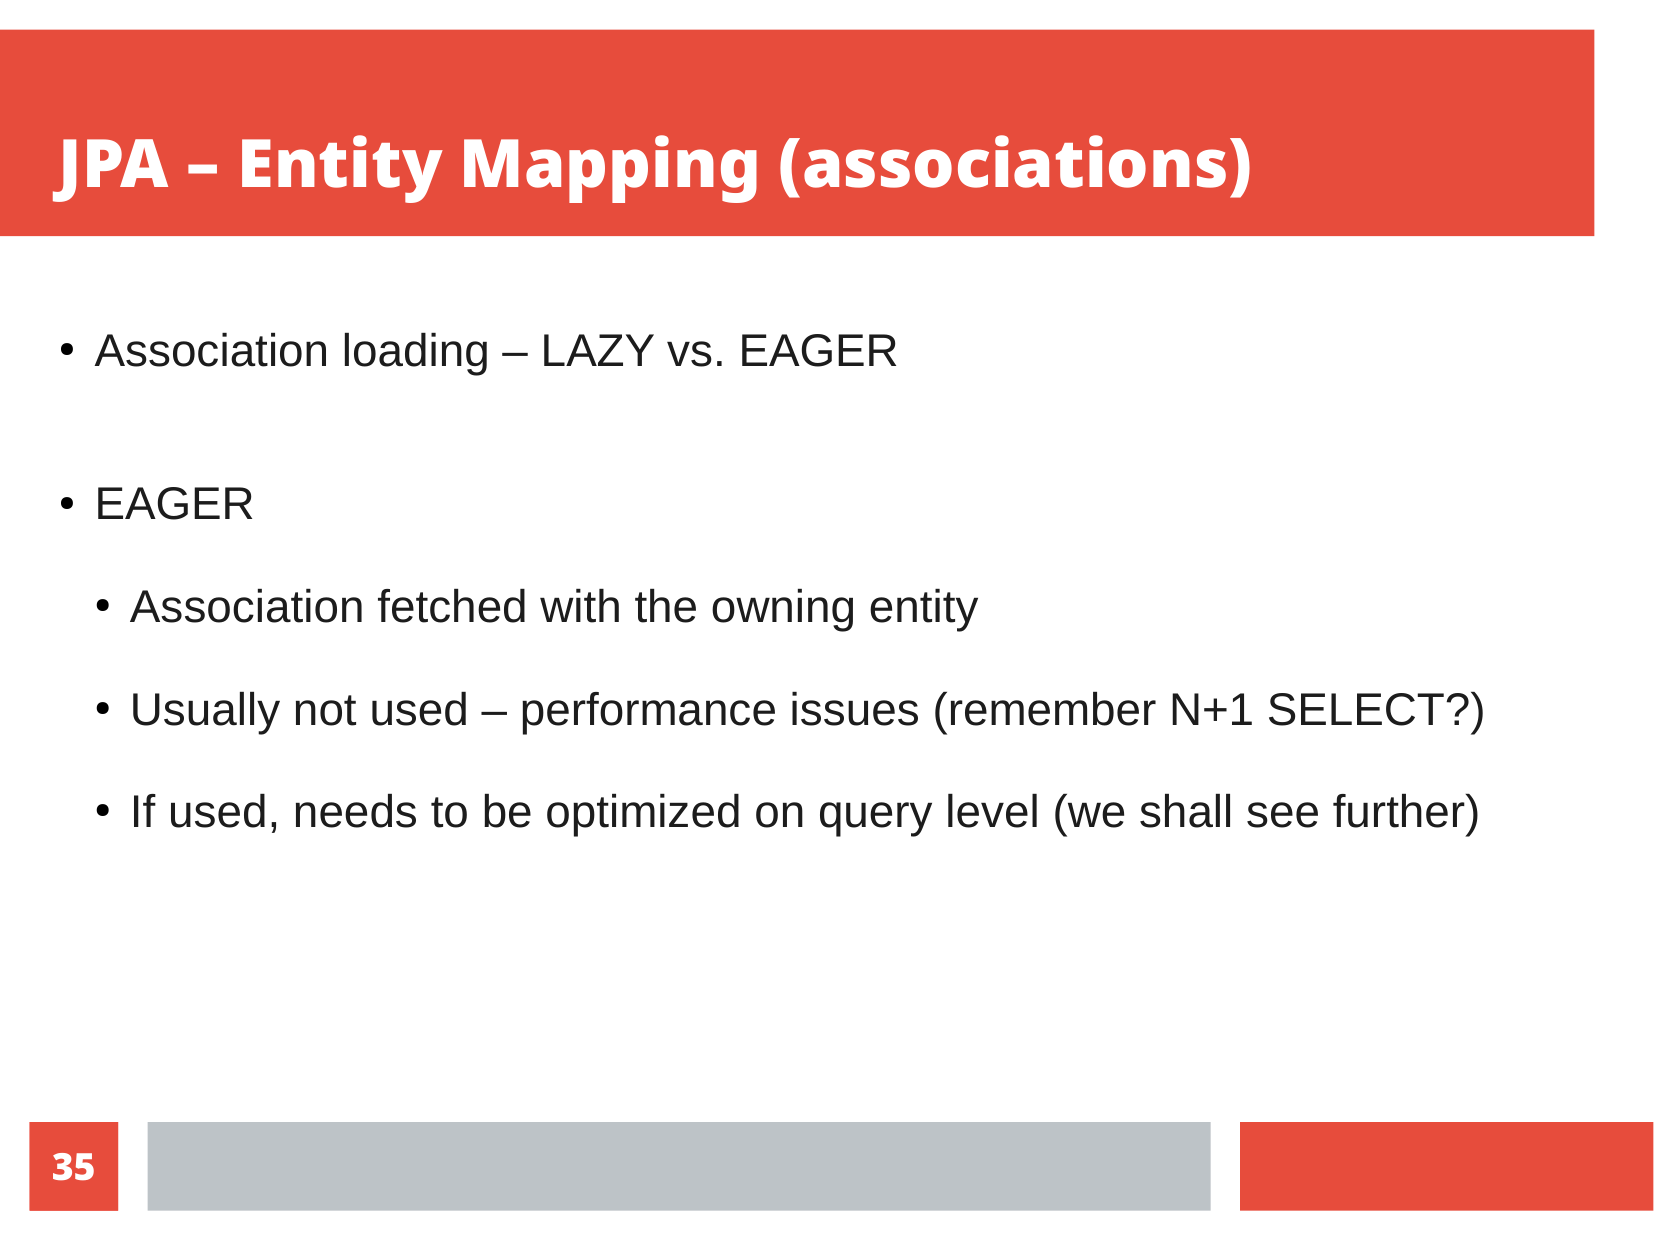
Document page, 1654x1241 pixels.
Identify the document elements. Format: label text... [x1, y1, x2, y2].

title JPA – Entity Mapping (associations) [59, 59, 1595, 207]
subtitle Association loading – LAZY vs. EAGER EAGER Association fetched with the owning entity Usually not used – performance issues (remember N+1 SELECT?) If used, needs to be optimized on query level (we shall see further) [59, 324, 1565, 1093]
